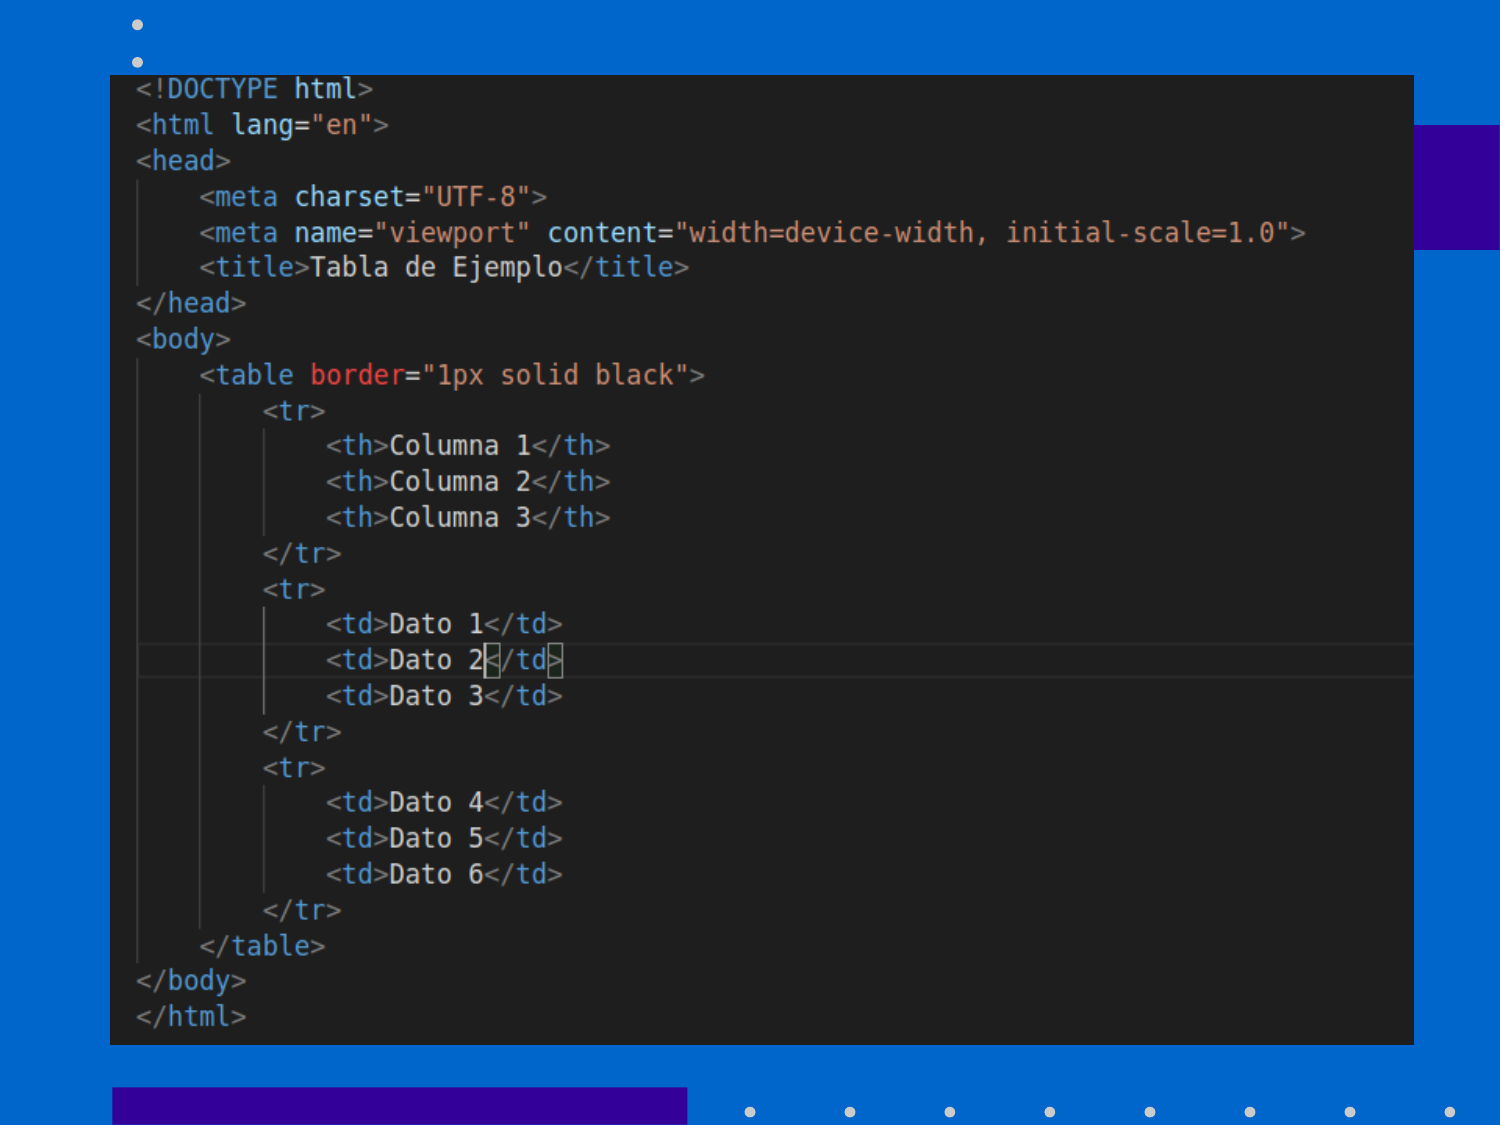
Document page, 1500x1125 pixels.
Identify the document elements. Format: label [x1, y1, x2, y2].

picture [110, 75, 1414, 1045]
